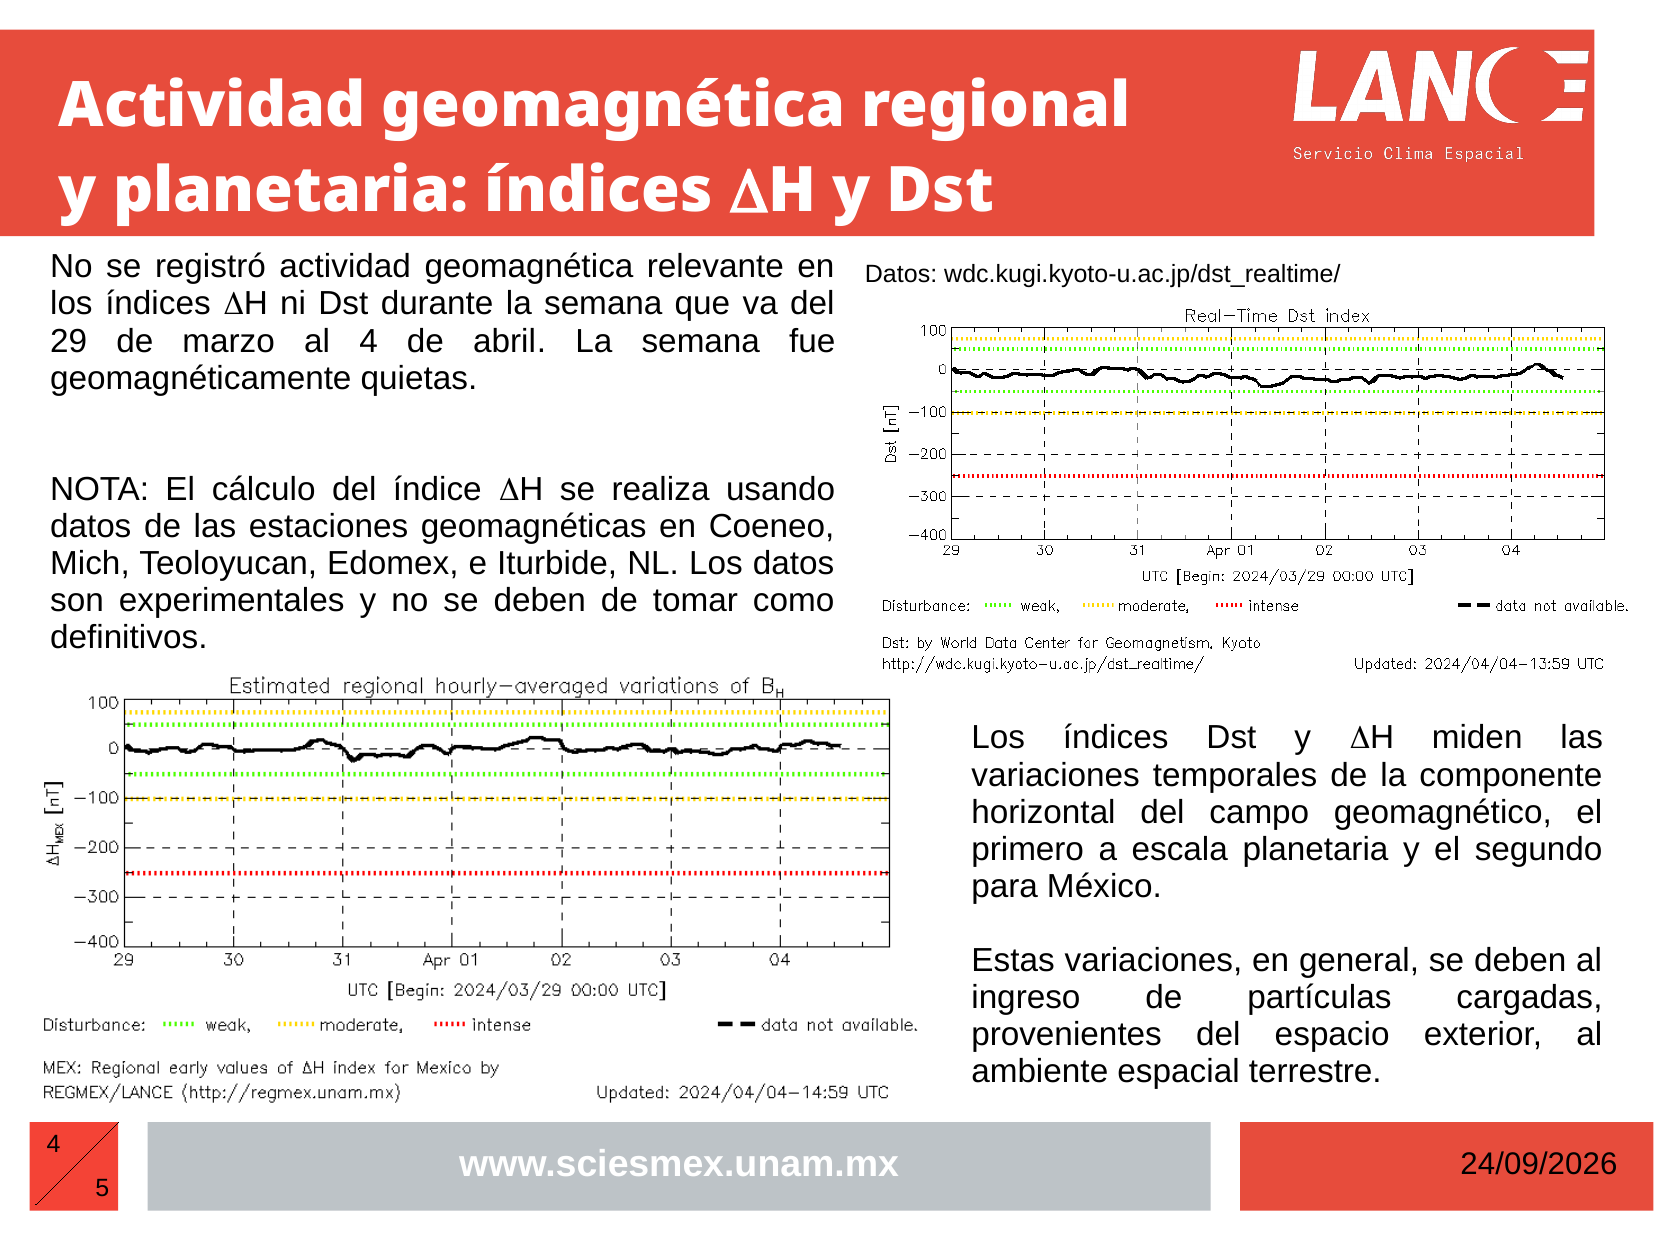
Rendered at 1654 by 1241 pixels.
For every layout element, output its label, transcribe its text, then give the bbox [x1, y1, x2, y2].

text_box No se registró actividad geomagnética relevante en los índices DH ni Dst durante la semana que va del 29 de marzo al 4 de abril. La semana fue geomagnéticamente quietas. NOTA: El cálculo del índice DH se realiza usando datos de las estaciones geomagnéticas en Coeneo, Mich, Teoloyucan, Edomex, e Iturbide, NL. Los datos son experimentales y no se deben de tomar como definitivos. [35, 240, 851, 768]
text_box 5 [35, 1151, 125, 1209]
text_box Datos: wdc.kugi.kyoto-u.ac.jp/dst_realtime/ [851, 252, 1371, 296]
text_box 04/04/2024 [1424, 1122, 1654, 1205]
picture [1293, 47, 1589, 162]
picture [34, 289, 1642, 1105]
title Actividad geomagnética regional y planetaria: índices DH y Dst [59, 59, 1312, 207]
text_box www.sciesmex.unam.mx [153, 1122, 1205, 1205]
text_box Los índices Dst y DH miden las variaciones temporales de la componente horizontal del campo geomagnético, el primero a escala planetaria y el segundo para México. Estas variaciones, en general, se deben al ingreso de partículas cargadas, provenientes del espacio exterior, al ambiente espacial terrestre. [956, 711, 1619, 1097]
text_box <número> [31, 1122, 176, 1170]
